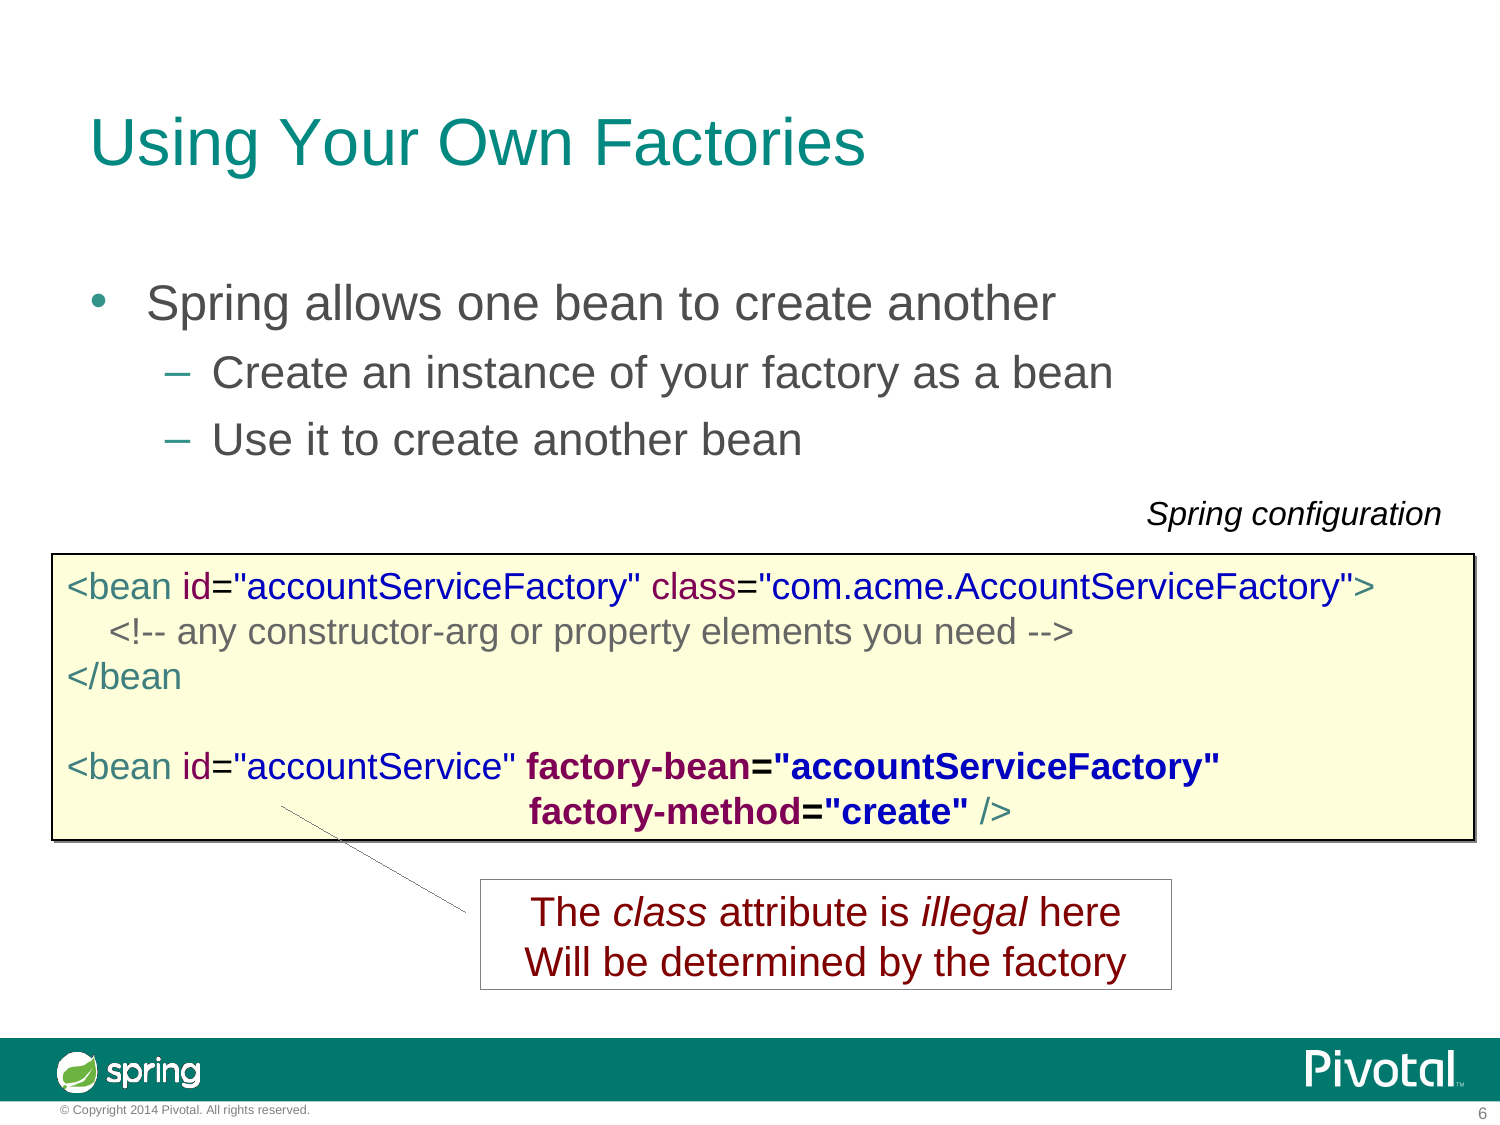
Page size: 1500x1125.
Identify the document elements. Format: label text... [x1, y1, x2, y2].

list Spring allows one bean to create another Create an instance of your factory as a bean Use it to create another bean [75, 840, 1426, 1005]
text_box The class attribute is illegal here Will be determined by the factory [481, 880, 1171, 989]
list Spring allows one bean to create another Create an instance of your factory as a bean Use it to create another bean [75, 262, 1426, 554]
picture [1306, 1050, 1464, 1087]
title Using Your Own Factories [75, 45, 1426, 233]
picture [32, 1041, 210, 1103]
text_box <bean id="accountServiceFactory" class="com.acme.AccountServiceFactory"> <!-- any constructor-arg or property elements you need --> </bean <bean id="accountService" factory-bean="accountServiceFactory" factory-method="create" /> [52, 554, 1474, 840]
text_box Spring configuration [1123, 484, 1466, 540]
